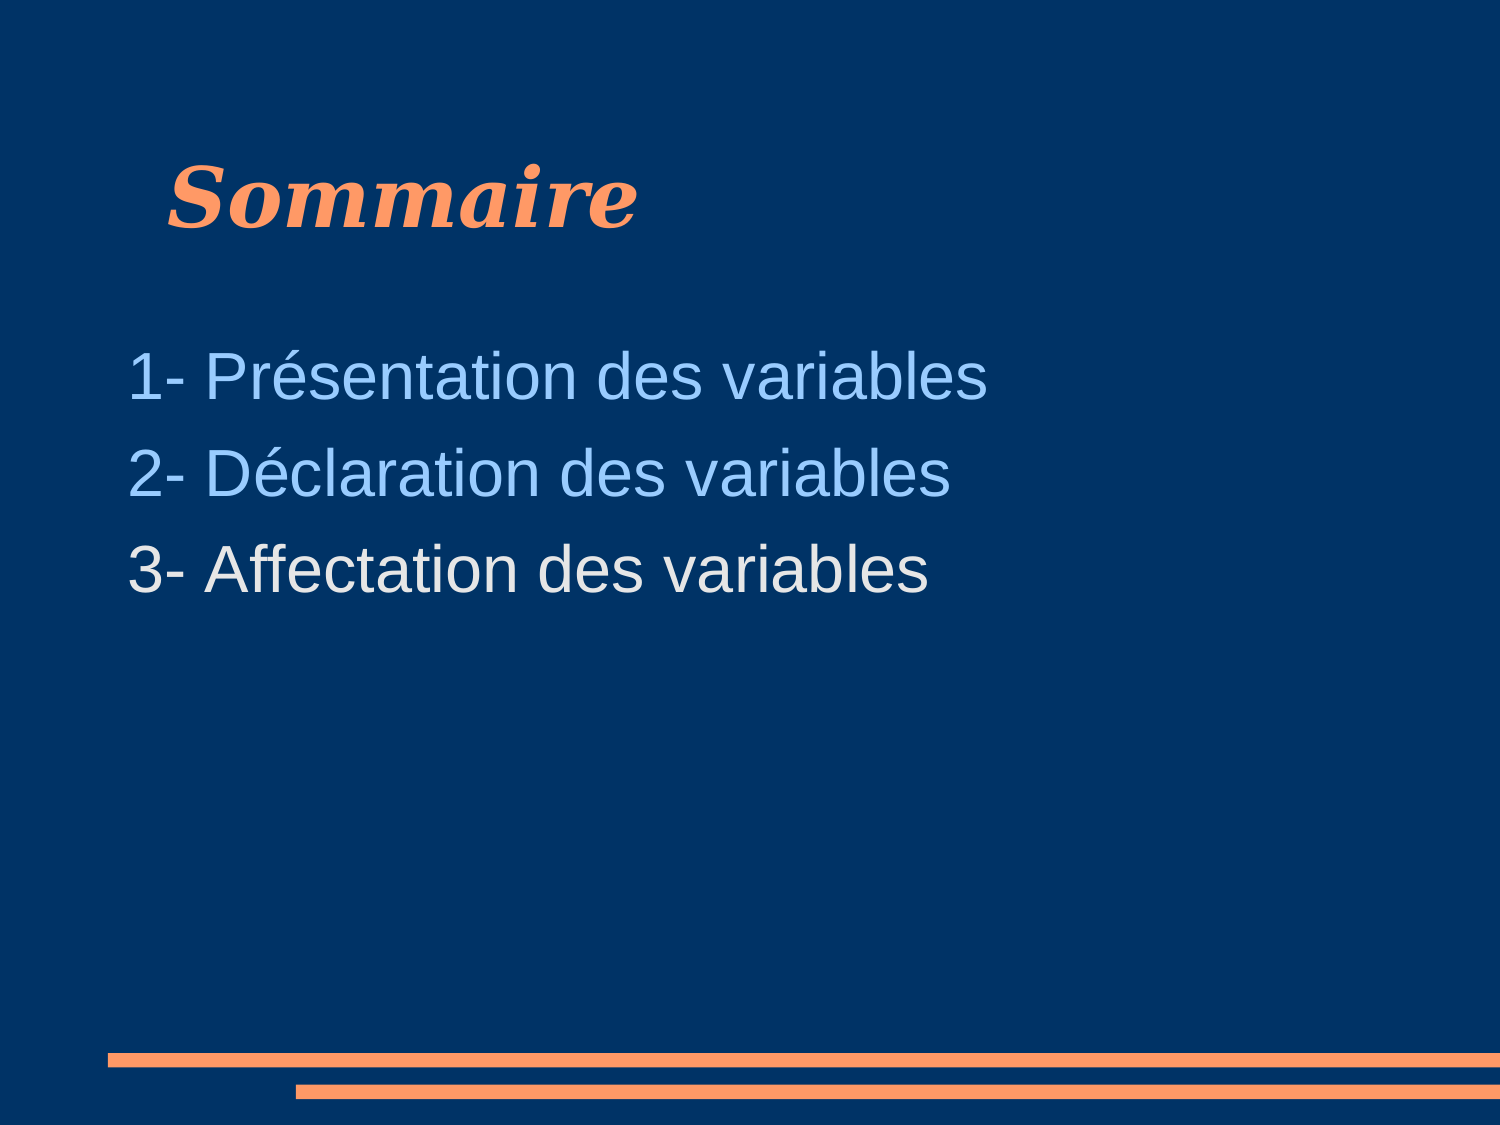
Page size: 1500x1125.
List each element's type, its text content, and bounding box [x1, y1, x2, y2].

list 1- Présentation des variables 2- Déclaration des variables 3- Affectation des variables [112, 324, 1388, 1000]
title Sommaire [112, 99, 1388, 288]
